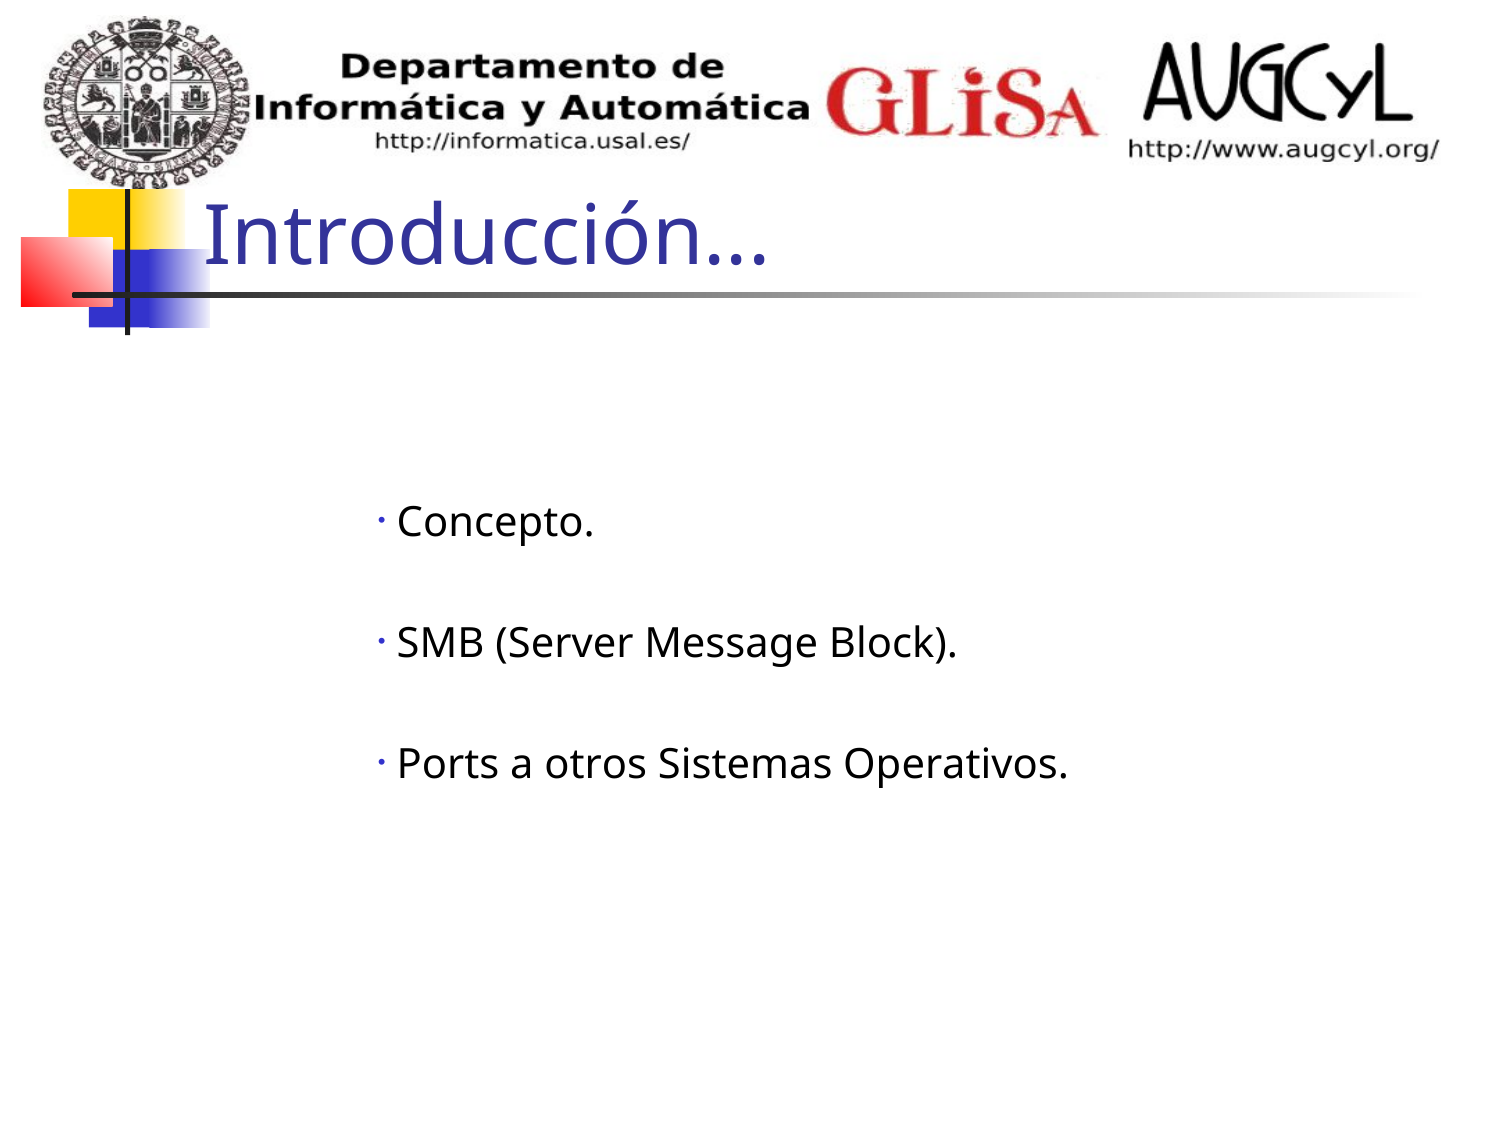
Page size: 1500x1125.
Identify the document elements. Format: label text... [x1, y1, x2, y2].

picture [41, 15, 1463, 189]
text_box Concepto. SMB (Server Message Block). Ports a otros Sistemas Operativos. [362, 487, 1413, 951]
title Introducción... [188, 101, 1468, 289]
